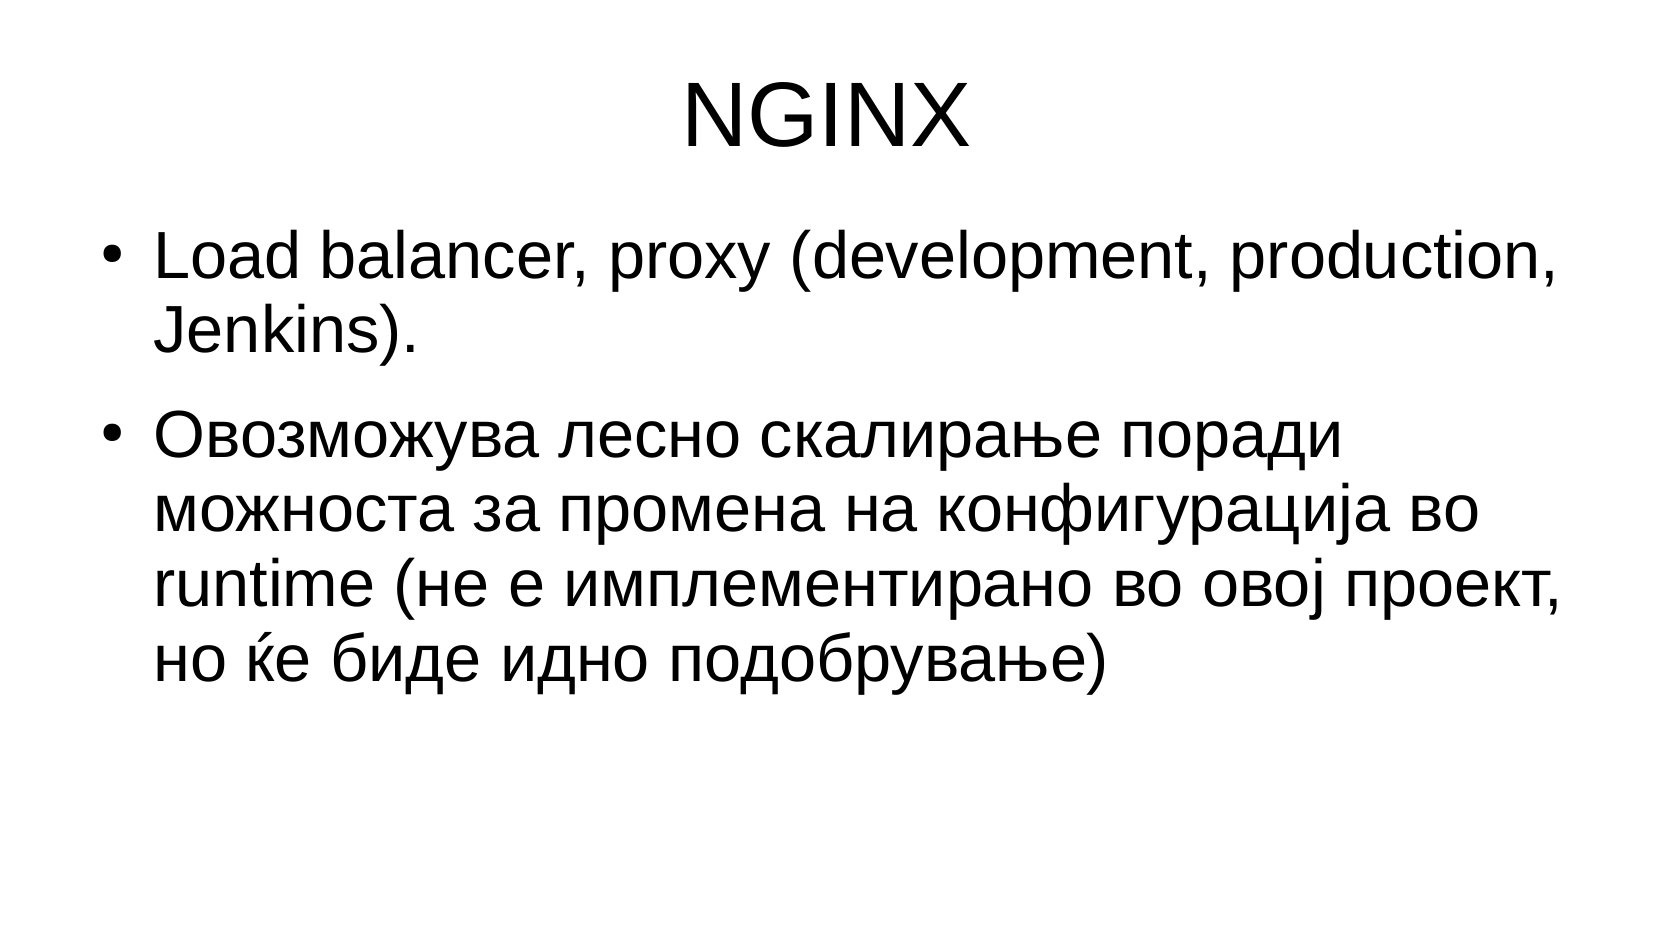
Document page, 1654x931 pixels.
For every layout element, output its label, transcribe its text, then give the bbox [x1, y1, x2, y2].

title NGINX [82, 37, 1571, 193]
list Load balancer, proxy (development, production, Jenkins). Овозможува лесно скалирање поради можноста за промена на конфигурација во runtime (не е имплементирано во овој проект, но ќе биде идно подобрување) [82, 217, 1571, 758]
